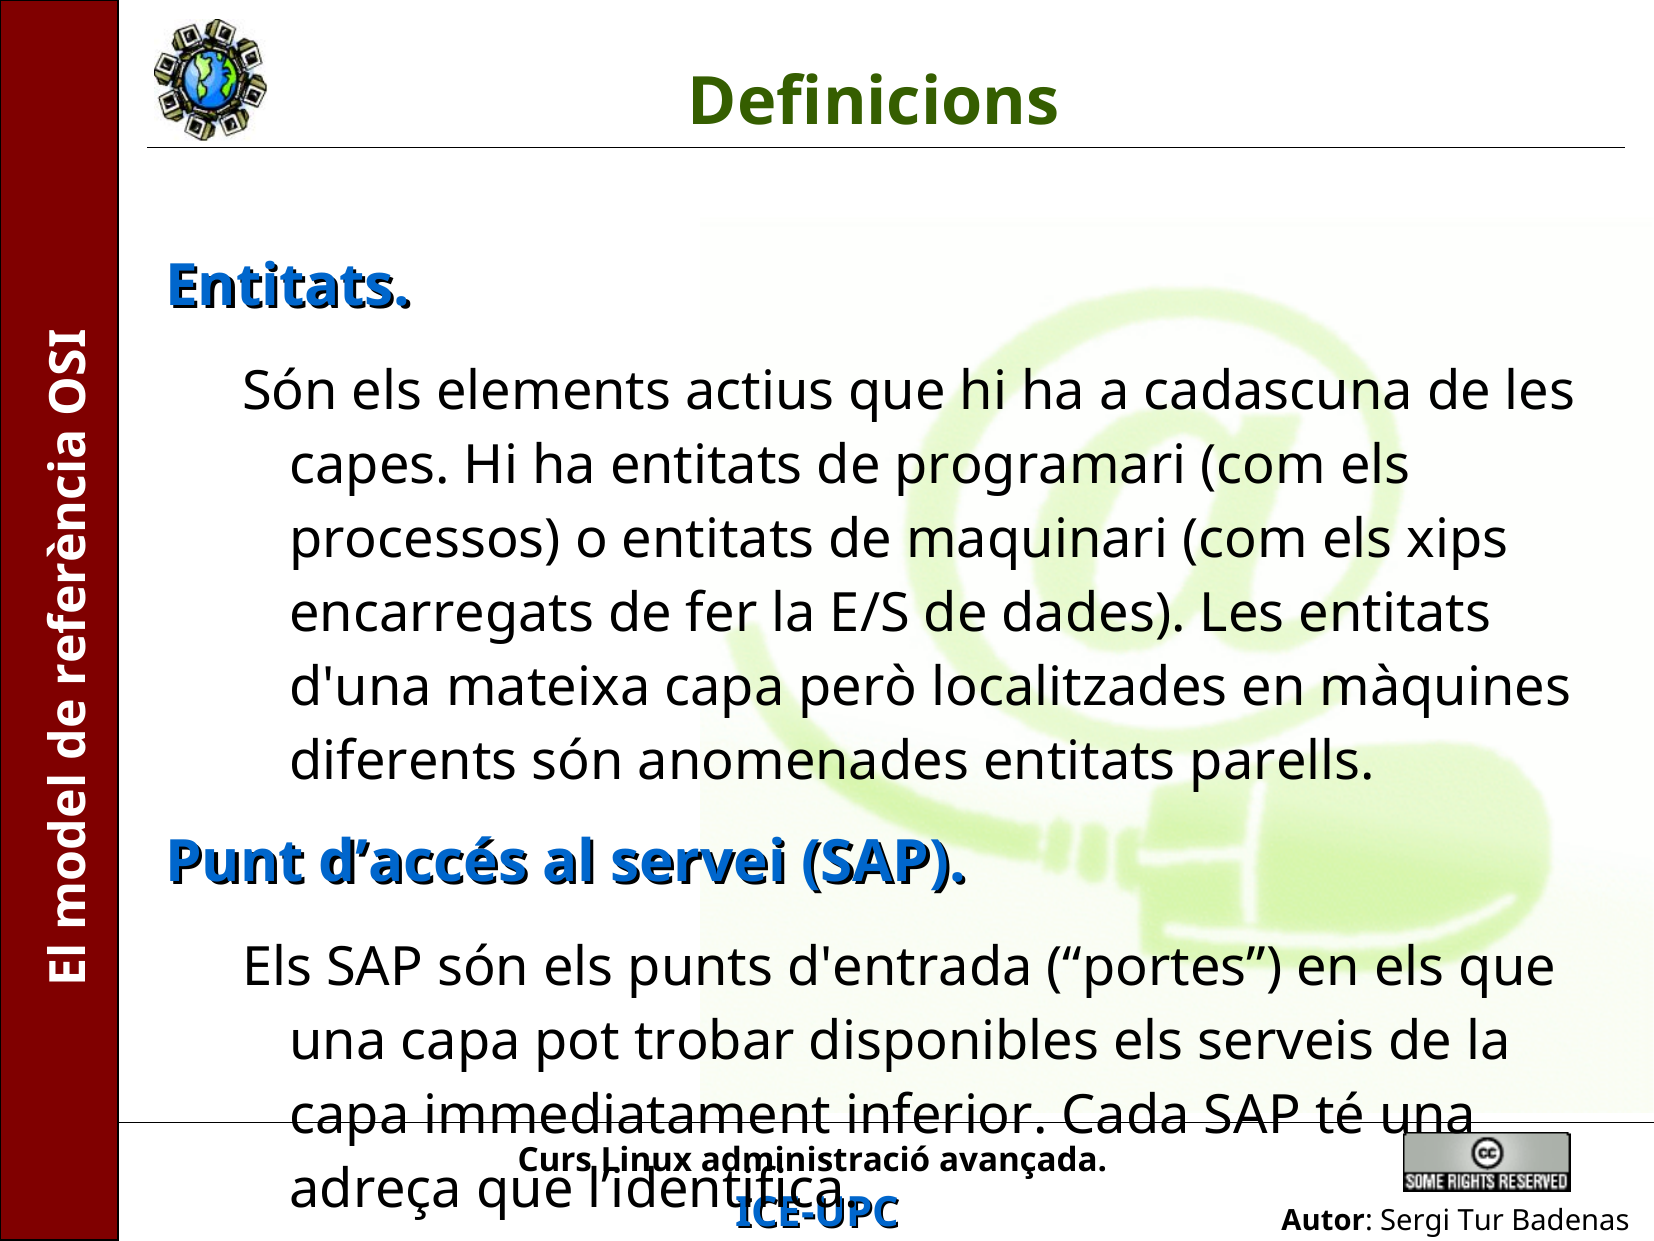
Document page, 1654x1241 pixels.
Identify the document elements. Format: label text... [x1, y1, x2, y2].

picture [986, 1107, 1001, 1113]
picture [724, 1107, 737, 1113]
picture [1278, 1099, 1293, 1113]
picture [869, 1107, 883, 1113]
picture [920, 1107, 933, 1113]
picture [1422, 1107, 1436, 1113]
picture [756, 1107, 769, 1113]
picture [154, 19, 268, 49]
picture [1403, 1132, 1571, 1192]
picture [1135, 1107, 1149, 1113]
picture [1246, 1100, 1255, 1113]
list Entitats. Són els elements actius que hi ha a cadascuna de les capes. Hi ha entitats de programari (com els processos) o entitats de maquinari (com els xips encarregats de fer la E/S de dades). Les entitats d'una mateixa capa però localitzades en màquines diferents són anomenades entitats parells. Punt d’accés al servei (SAP). Els SAP són els punts d'entrada (“portes”) en els que una capa pot trobar disponibles els serveis de la capa immediatament inferior. Cada SAP té una adreça que l’identifica. [147, 242, 1636, 1078]
picture [1343, 1107, 1356, 1113]
title Definicions [129, 49, 1619, 148]
picture [788, 1107, 802, 1113]
picture [700, 217, 1654, 1113]
picture [706, 1107, 719, 1113]
